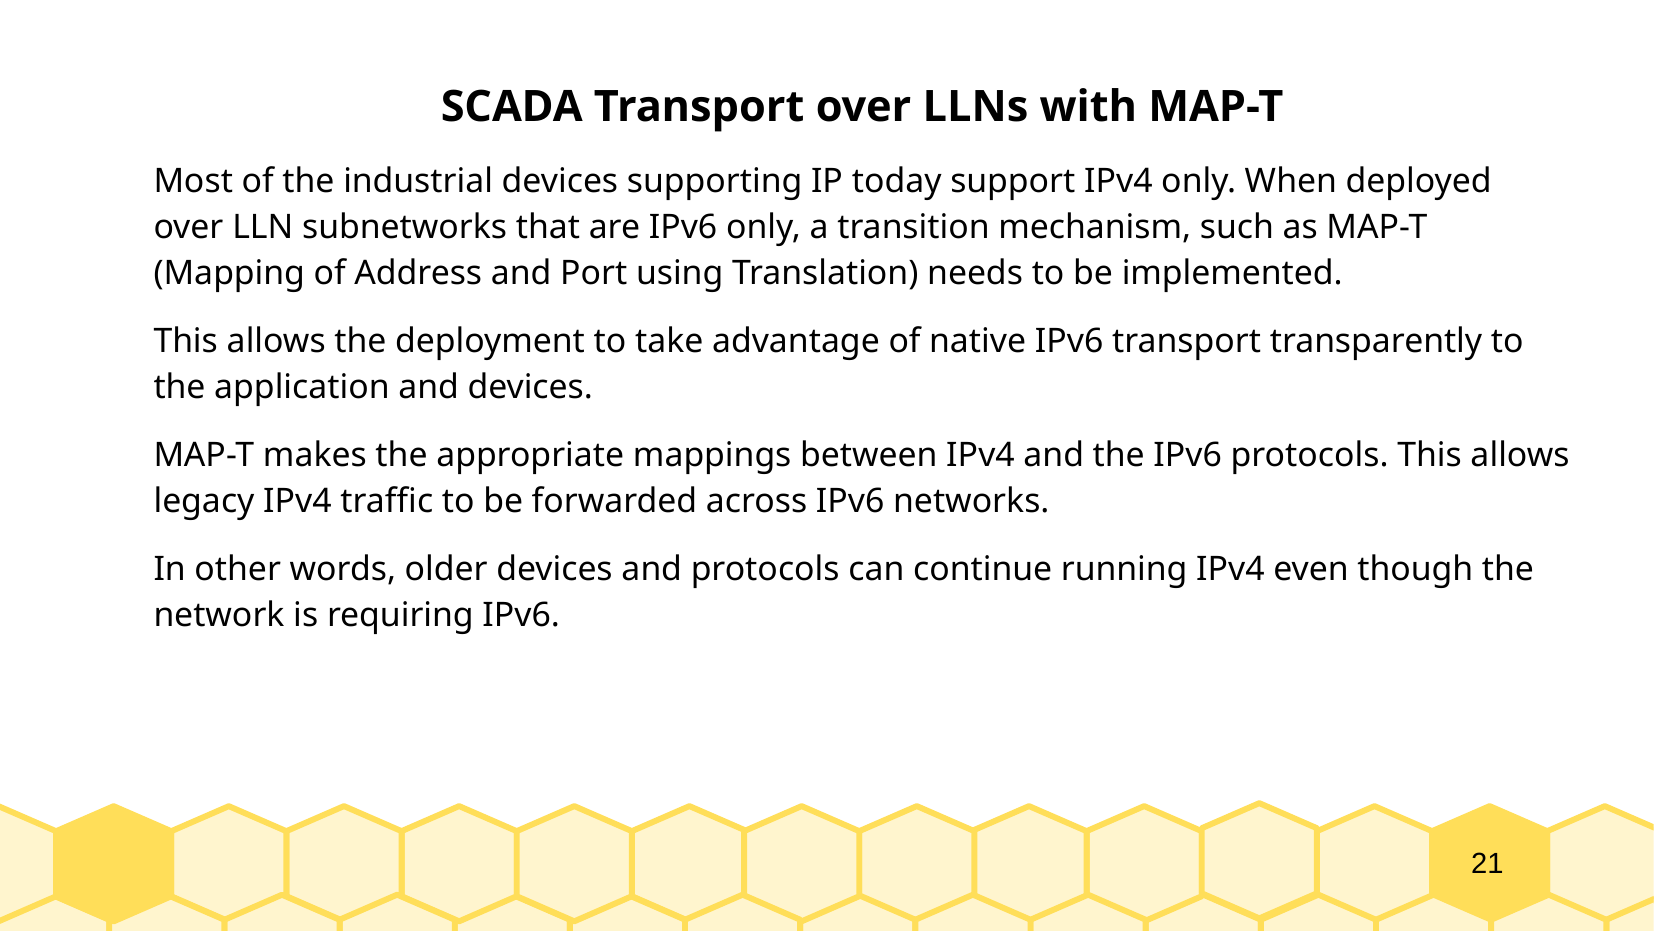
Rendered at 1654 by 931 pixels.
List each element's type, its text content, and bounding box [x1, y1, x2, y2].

list SCADA Transport over LLNs with MAP-T Most of the industrial devices supporting IP today support IPv4 only. When deployed over LLN subnetworks that are IPv6 only, a transition mechanism, such as MAP-T (Mapping of Address and Port using Translation) needs to be implemented. This allows the deployment to take advantage of native IPv6 transport transparently to the application and devices. MAP-T makes the appropriate mappings between IPv4 and the IPv6 protocols. This allows legacy IPv4 traffic to be forwarded across IPv6 networks. In other words, older devices and protocols can continue running IPv4 even though the network is requiring IPv6. [82, 75, 1571, 758]
